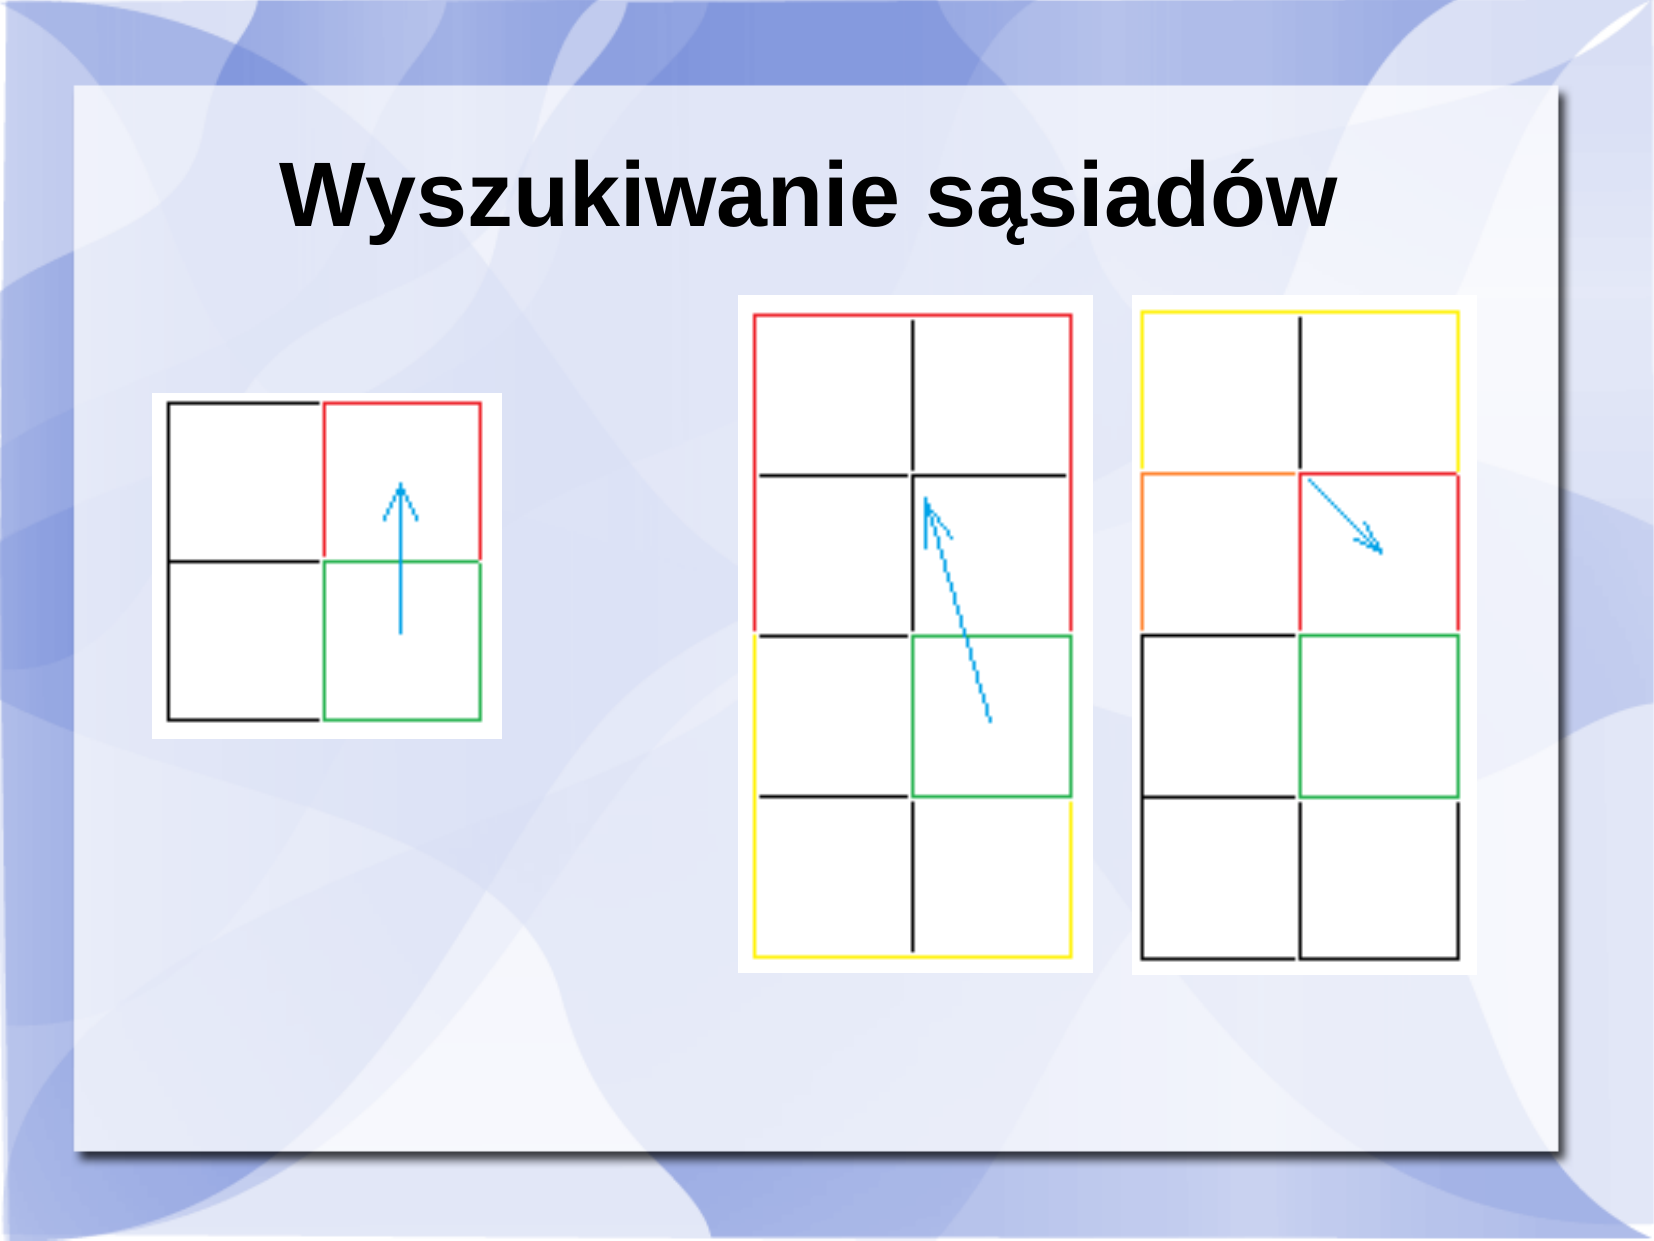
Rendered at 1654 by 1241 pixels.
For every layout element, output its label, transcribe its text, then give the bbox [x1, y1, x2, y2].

picture [0, 0, 1654, 1241]
title Wyszukiwanie sąsiadów [82, 90, 1536, 298]
